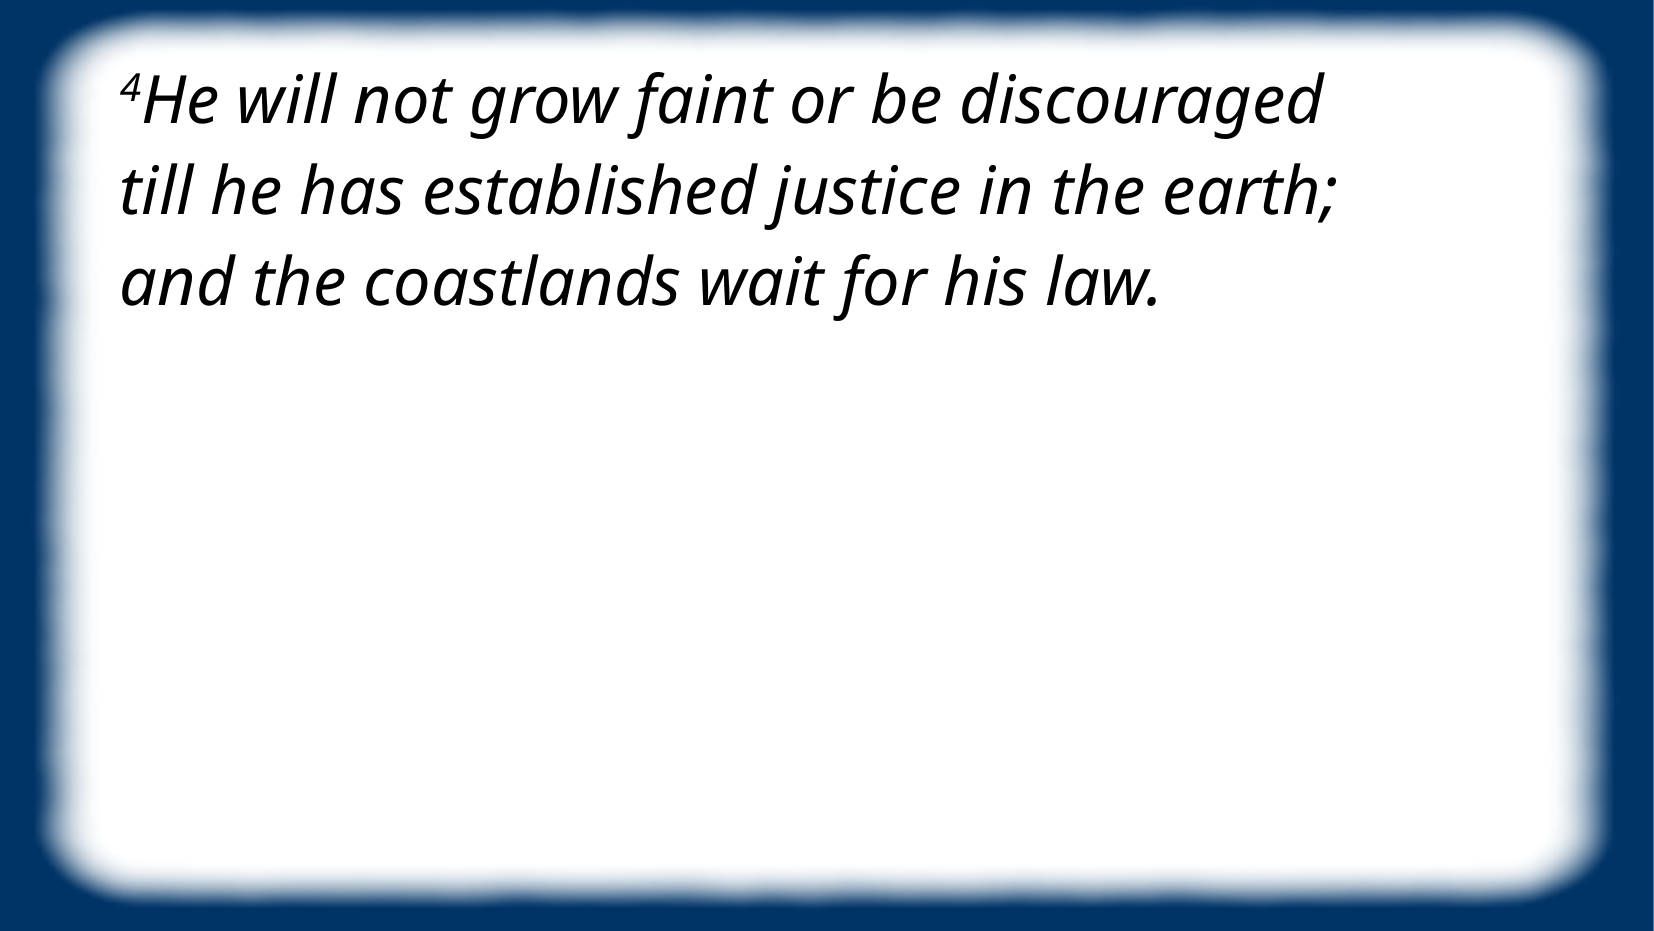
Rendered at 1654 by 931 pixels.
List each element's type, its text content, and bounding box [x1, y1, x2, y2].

picture [0, 0, 1654, 931]
text_box 4He will not grow faint or be discouraged till he has established justice in the earth; and the coastlands wait for his law. [105, 45, 1561, 346]
